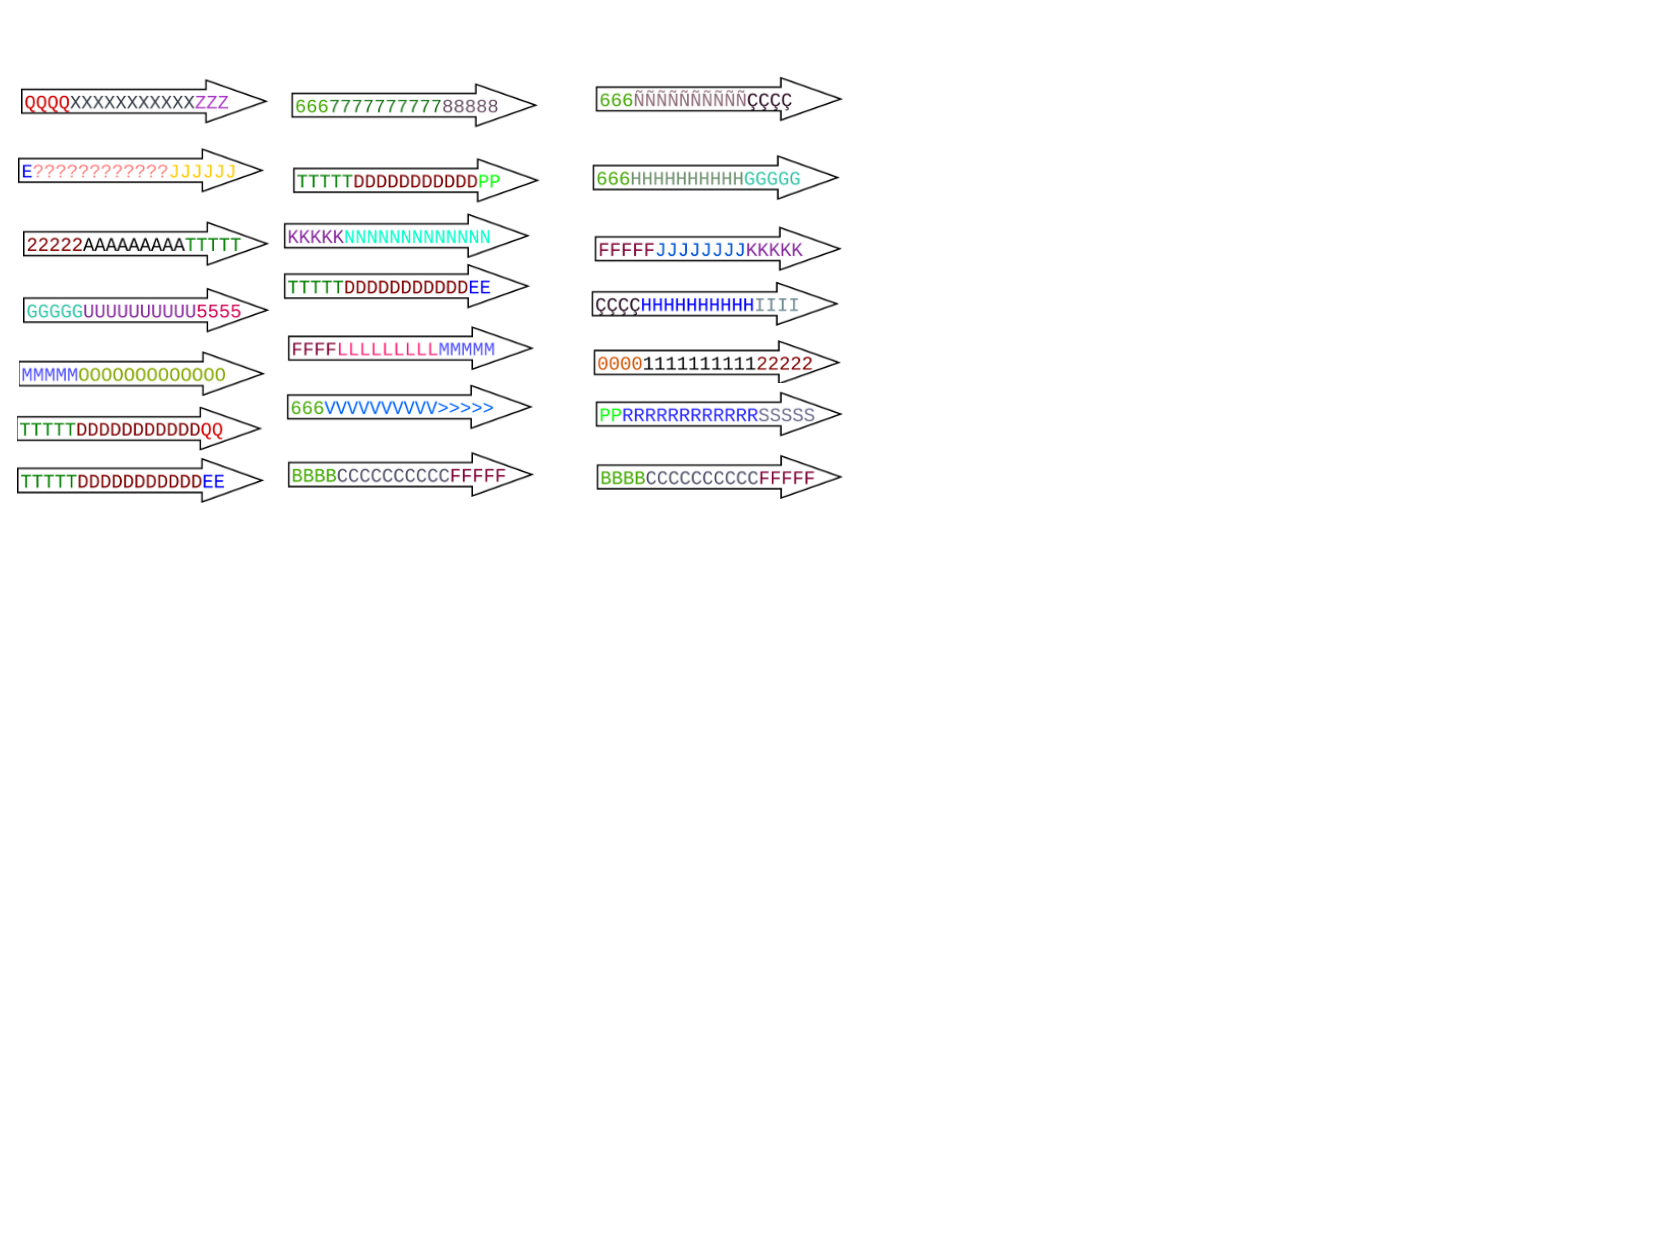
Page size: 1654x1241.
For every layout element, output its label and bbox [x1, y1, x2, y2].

picture [23, 285, 270, 343]
picture [274, 445, 540, 497]
picture [17, 404, 270, 453]
picture [18, 49, 563, 441]
picture [585, 151, 840, 203]
picture [583, 220, 842, 328]
picture [582, 67, 843, 141]
picture [582, 338, 843, 443]
picture [17, 457, 272, 503]
picture [582, 450, 843, 499]
